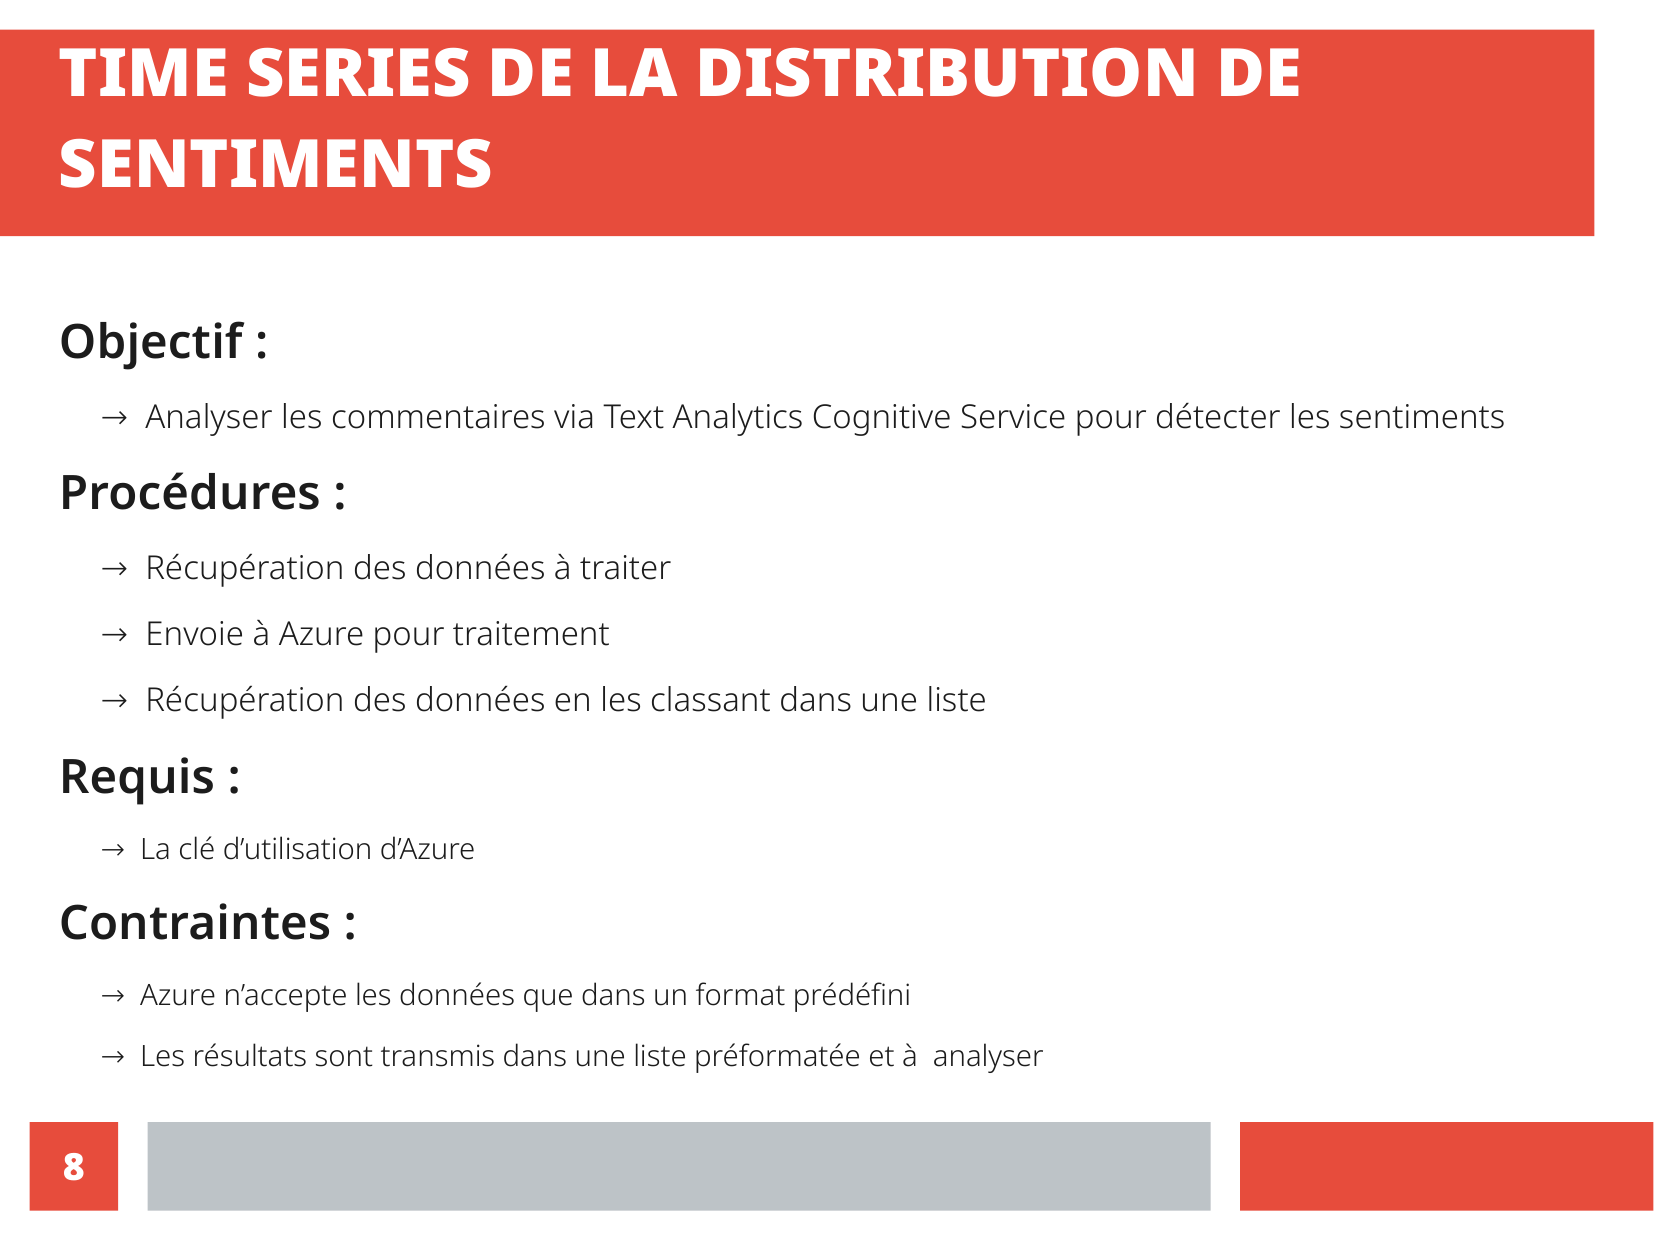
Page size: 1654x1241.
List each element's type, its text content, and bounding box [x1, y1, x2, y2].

list Objectif : → Analyser les commentaires via Text Analytics Cognitive Service pour détecter les sentiments Procédures : → Récupération des données à traiter → Envoie à Azure pour traitement → Récupération des données en les classant dans une liste Requis : → La clé d’utilisation d’Azure Contraintes : → Azure n’accepte les données que dans un format prédéfini → Les résultats sont transmis dans une liste préformatée et à analyser [59, 307, 1565, 1075]
title TIME SERIES DE LA DISTRIBUTION DE SENTIMENTS [59, 59, 1595, 207]
